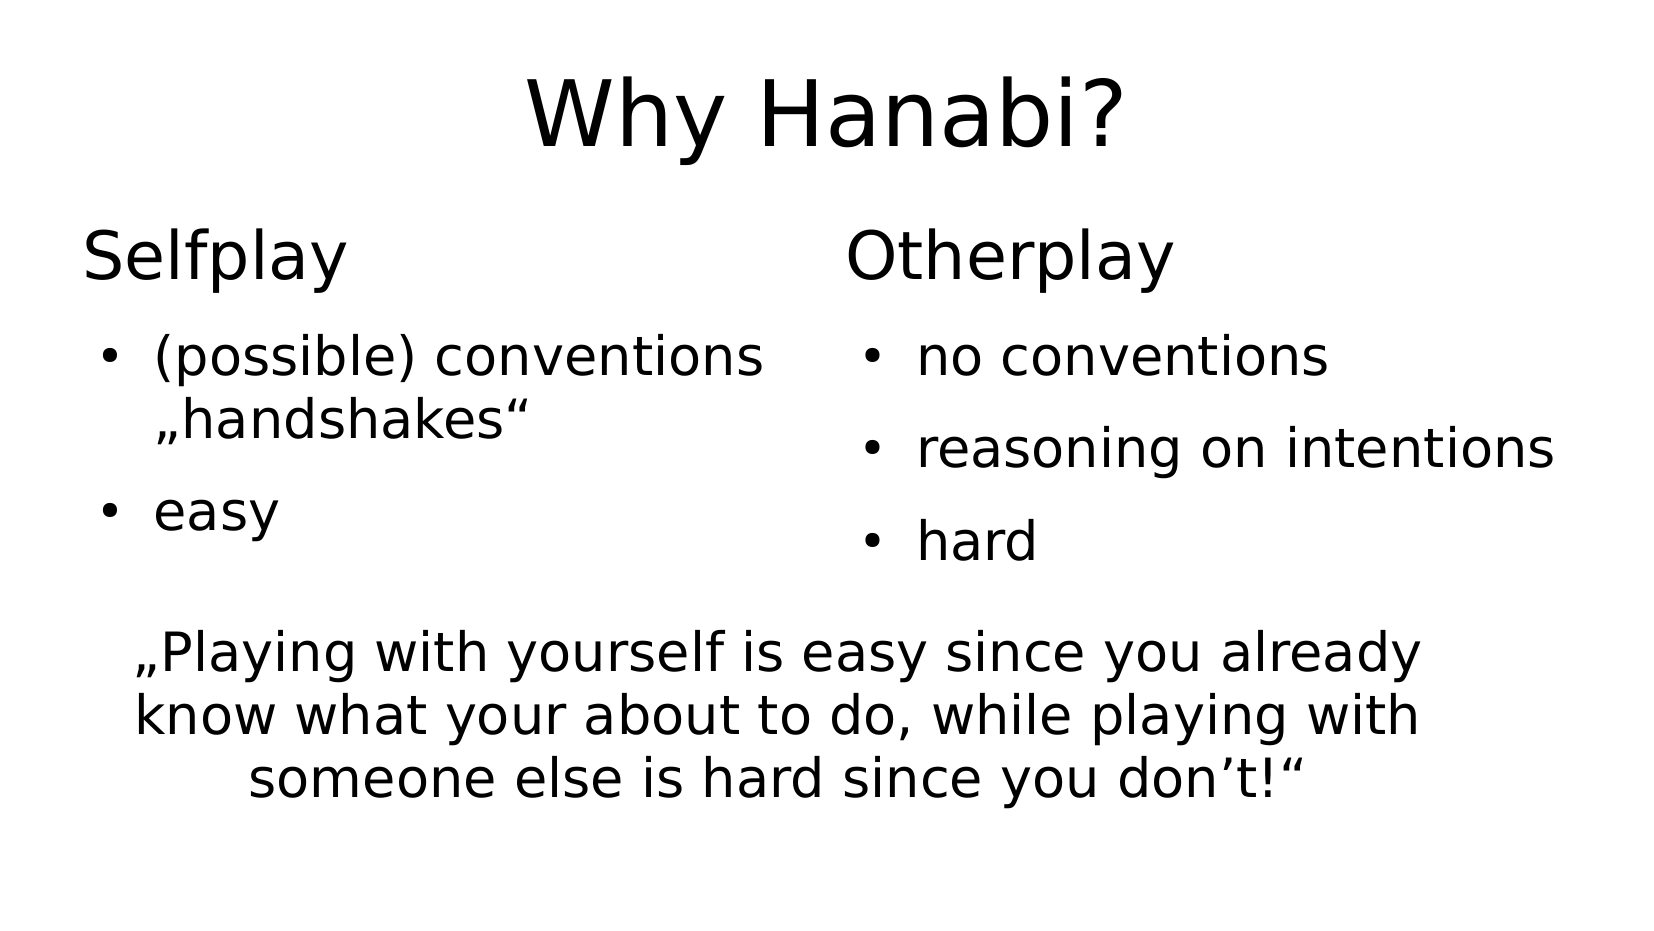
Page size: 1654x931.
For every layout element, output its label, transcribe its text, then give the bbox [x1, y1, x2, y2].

list Otherplay no conventions reasoning on intentions hard [845, 217, 1572, 758]
list Selfplay (possible) conventions „handshakes“ easy [82, 217, 809, 758]
text_box „Playing with yourself is easy since you already know what your about to do, while playing with someone else is hard since you don’t!“ [118, 614, 1536, 827]
title Why Hanabi? [82, 37, 1571, 193]
